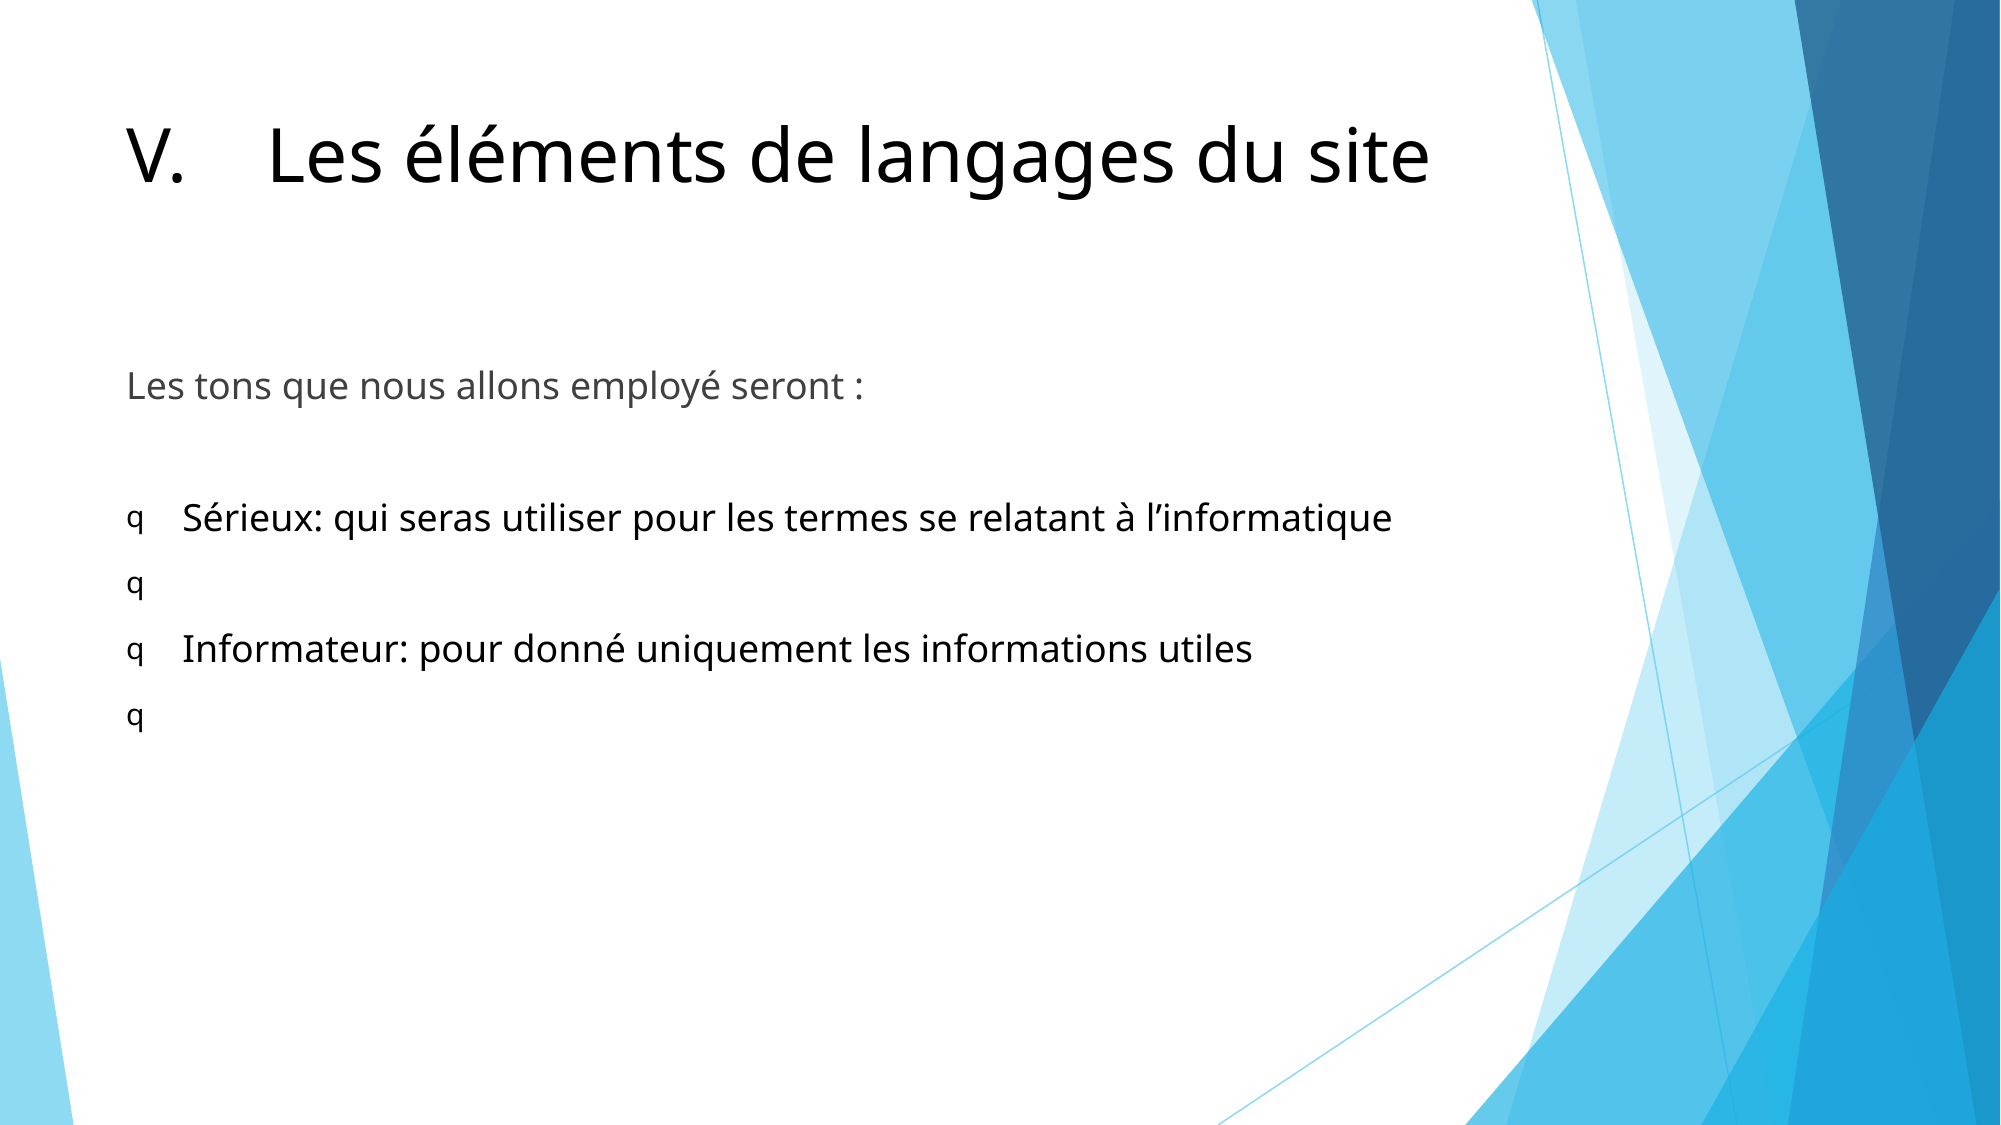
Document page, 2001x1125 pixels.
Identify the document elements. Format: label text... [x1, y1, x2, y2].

title Les éléments de langages du site [111, 99, 1522, 317]
list Les tons que nous allons employé seront : Sérieux: qui seras utiliser pour les termes se relatant à l’informatique Informateur: pour donné uniquement les informations utiles [111, 354, 1522, 992]
